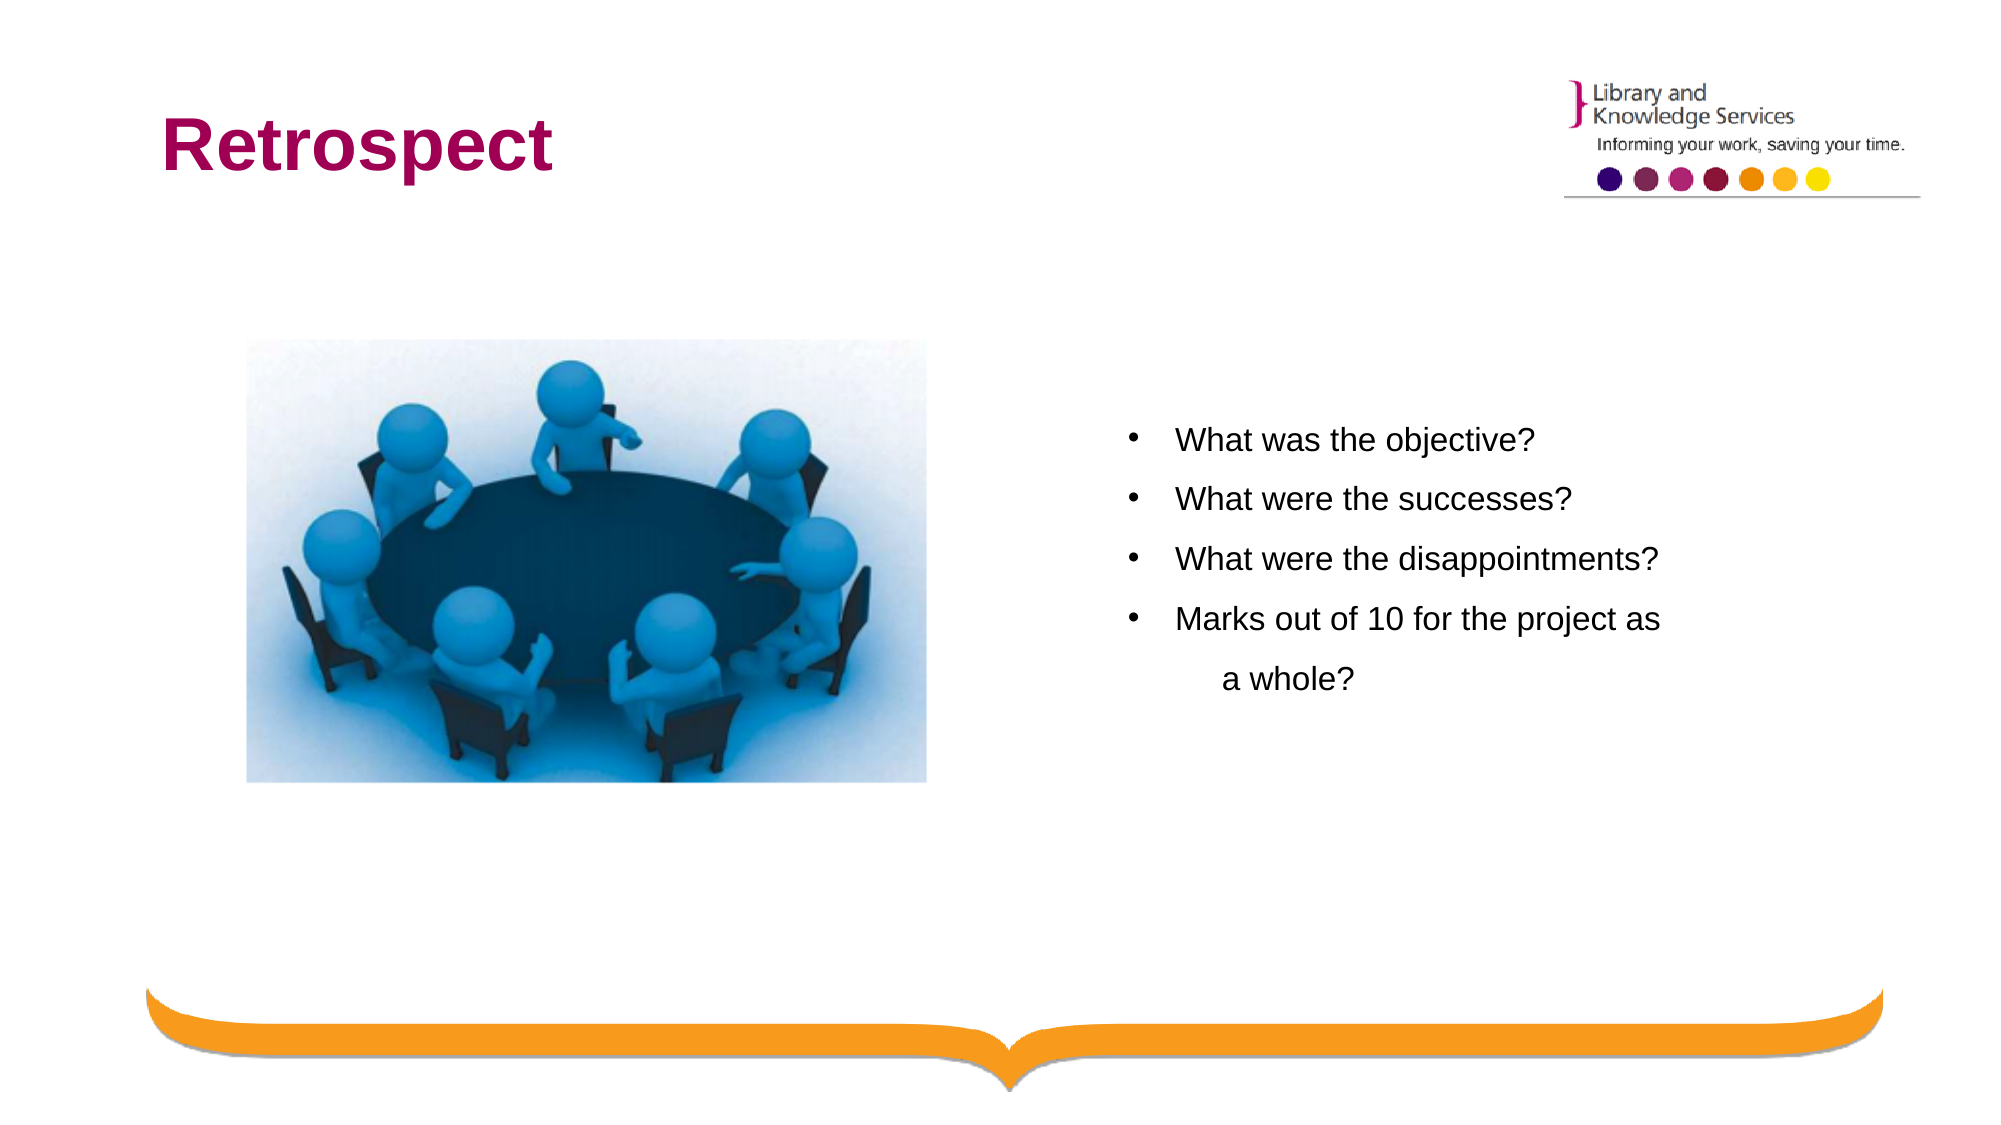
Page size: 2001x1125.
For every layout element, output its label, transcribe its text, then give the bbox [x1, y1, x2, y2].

text_box What was the objective? What were the successes? What were the disappointments? Marks out of 10 for the project as a whole? [1113, 390, 1696, 701]
title Retrospect [146, 47, 1287, 195]
picture [1564, 76, 1923, 196]
picture [146, 985, 1883, 1088]
picture [245, 338, 929, 787]
